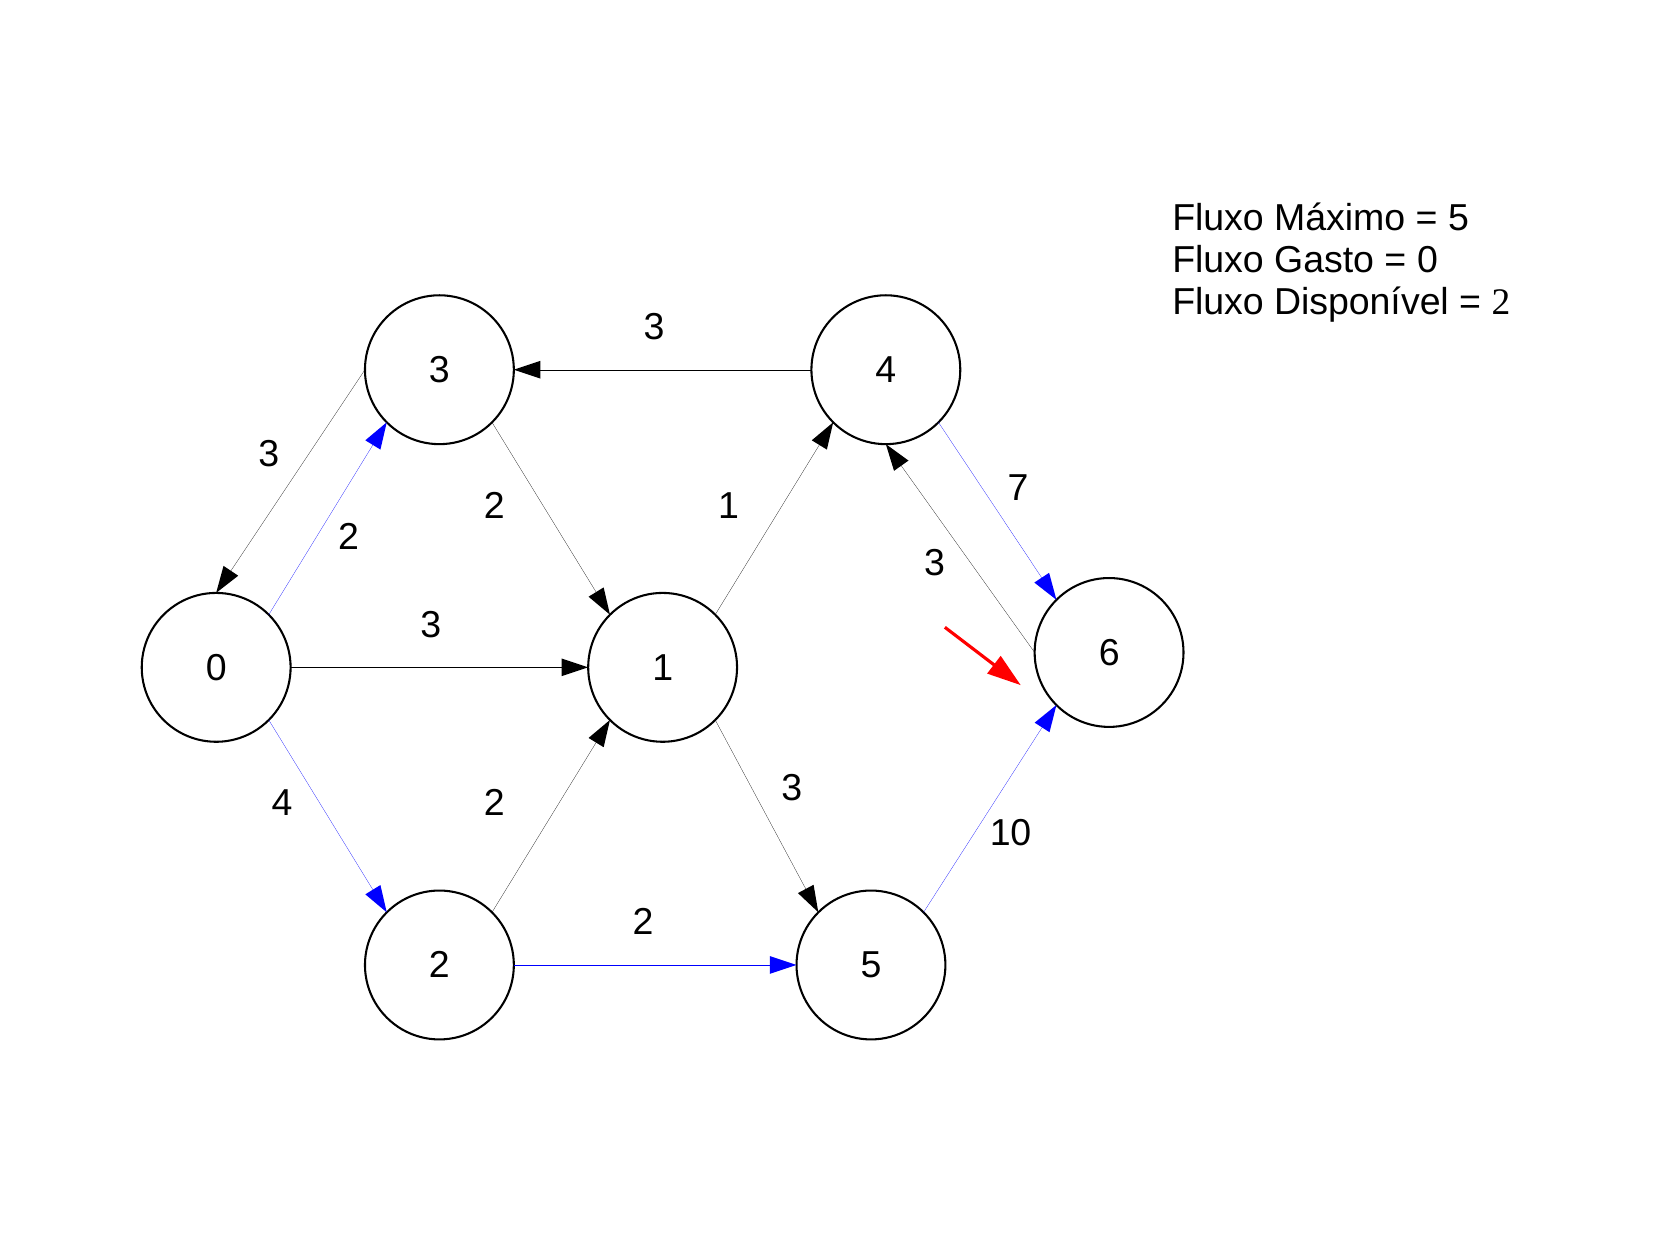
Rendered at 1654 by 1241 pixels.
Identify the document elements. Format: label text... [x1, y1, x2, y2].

text_box 3 [243, 425, 308, 497]
text_box 1 [588, 592, 738, 742]
text_box 2 [469, 774, 533, 846]
text_box 5 [796, 890, 946, 1040]
text_box 3 [405, 595, 470, 668]
text_box 10 [975, 804, 1065, 876]
text_box 4 [811, 295, 961, 445]
text_box 2 [364, 890, 514, 1040]
text_box 0 [141, 592, 291, 742]
text_box 3 [281, 457, 308, 497]
text_box 2 [617, 893, 682, 965]
text_box 3 [628, 298, 693, 370]
text_box Fluxo Máximo = 5 Fluxo Gasto = 0 Fluxo Disponível = 2 [1157, 188, 1526, 330]
text_box 3 [364, 295, 514, 445]
text_box 2 [469, 476, 533, 549]
text_box 1 [703, 476, 767, 549]
text_box 4 [256, 774, 321, 846]
text_box 3 [766, 759, 831, 832]
text_box 2 [323, 507, 387, 580]
text_box 7 [992, 458, 1083, 531]
text_box 6 [1034, 578, 1184, 727]
text_box 3 [909, 533, 960, 591]
